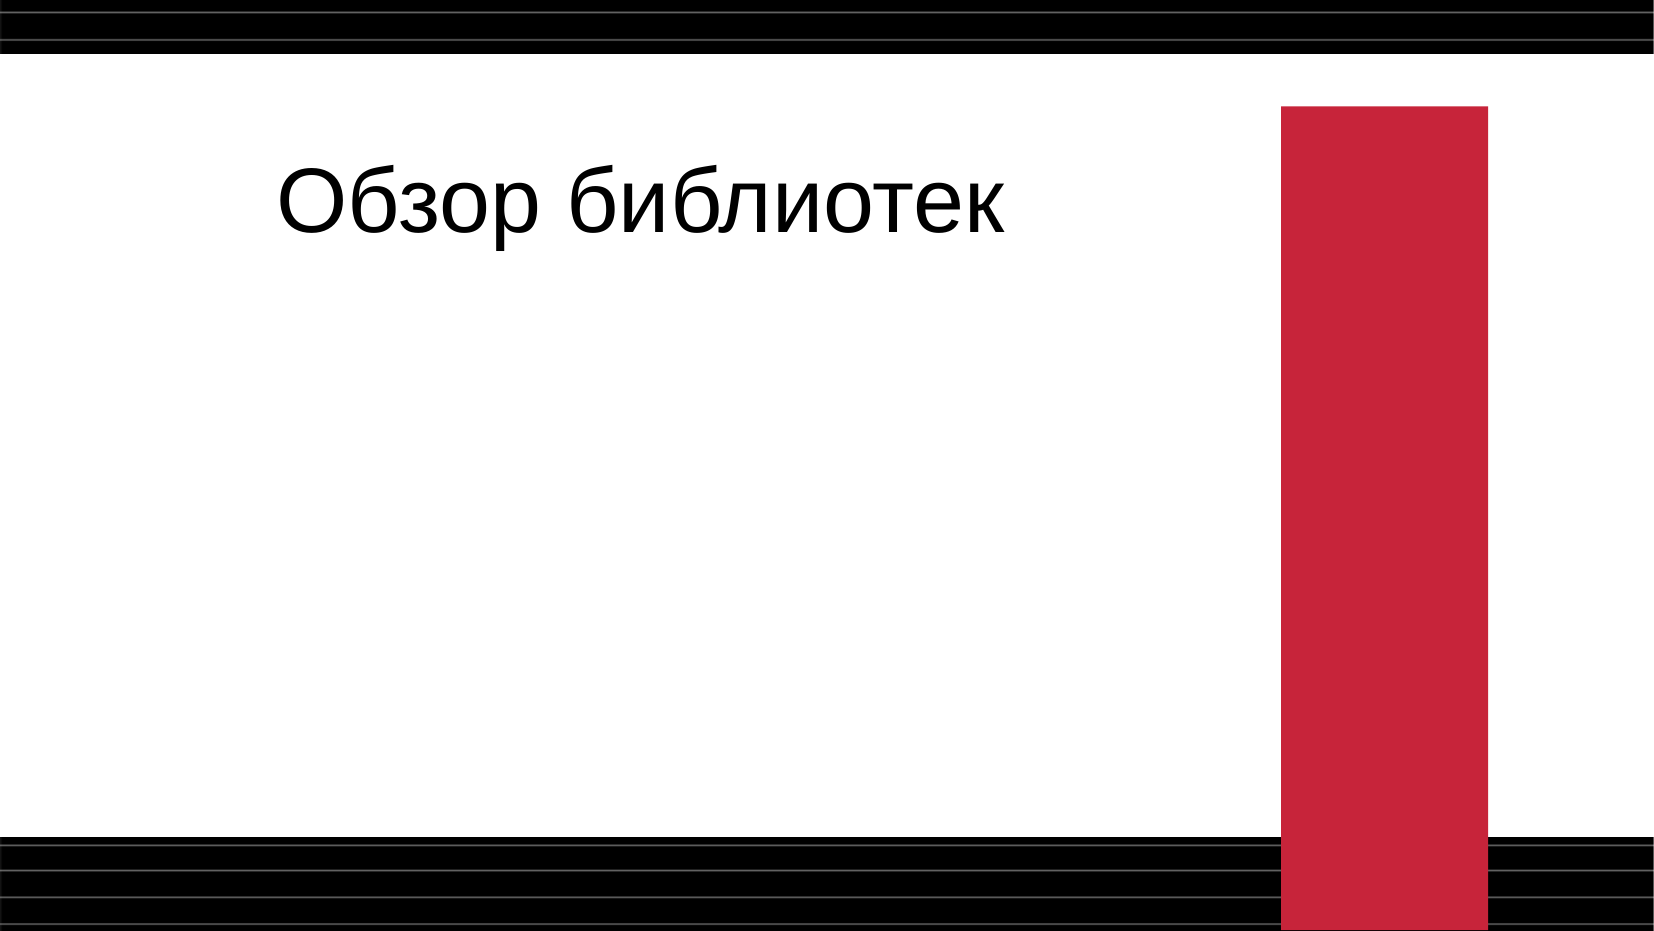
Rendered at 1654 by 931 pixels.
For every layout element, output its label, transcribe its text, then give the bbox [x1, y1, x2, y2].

title [1281, 106, 1489, 931]
picture [0, 0, 1654, 54]
picture [0, 837, 1281, 931]
picture [1489, 837, 1654, 931]
text_box Обзор библиотек [142, 150, 1006, 363]
